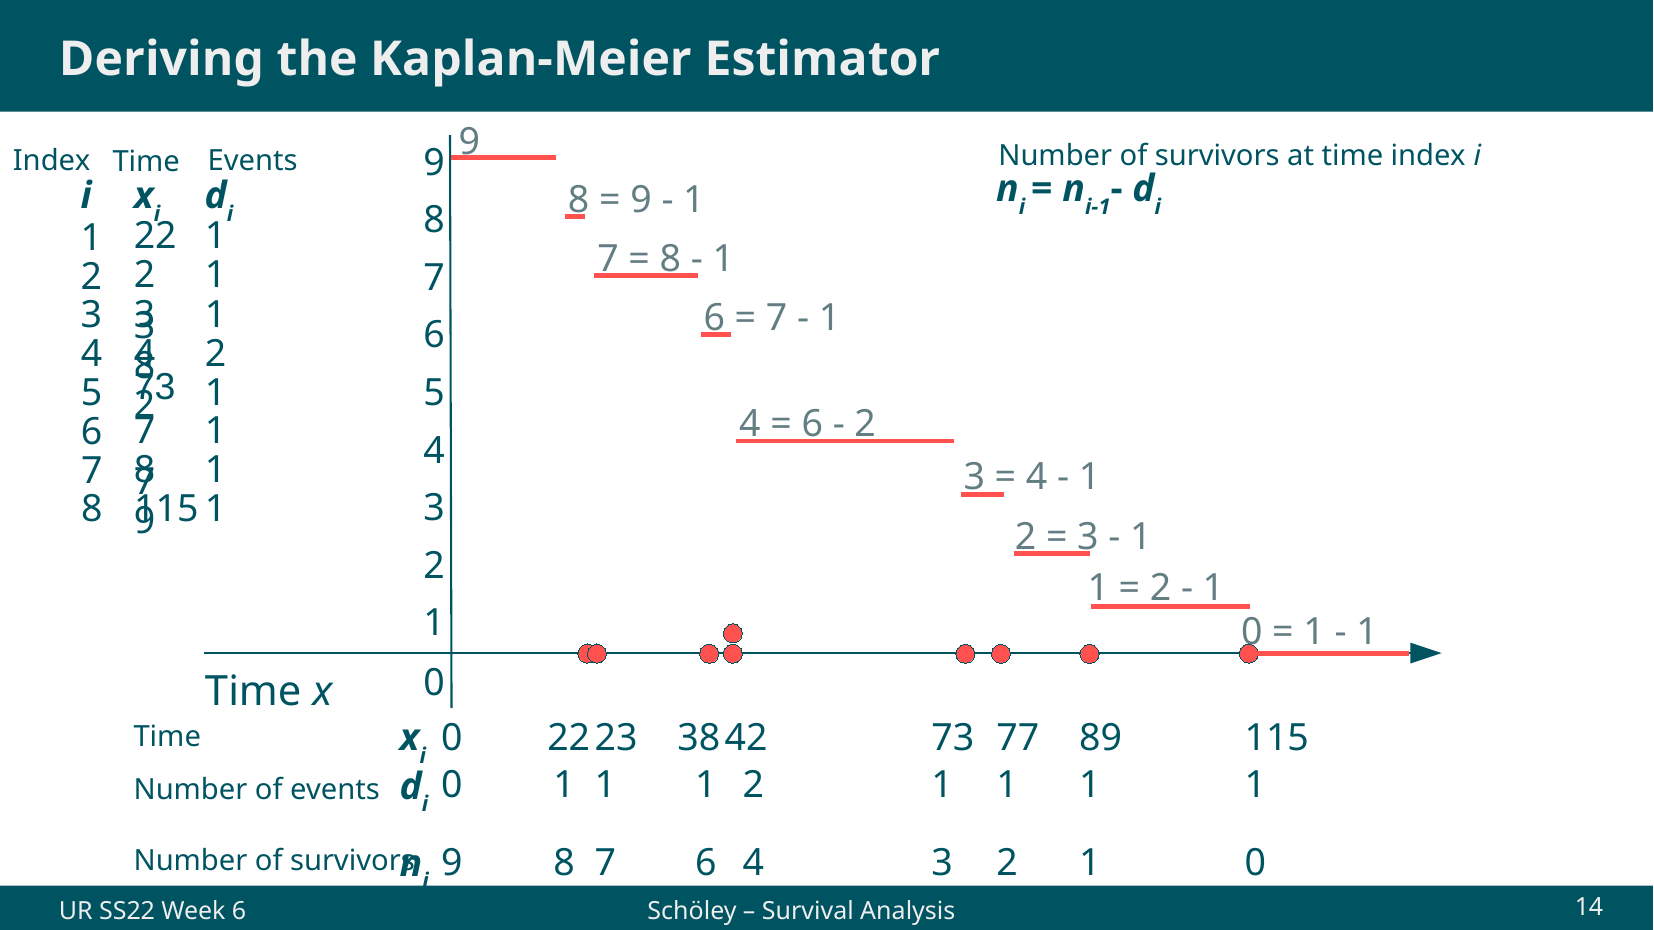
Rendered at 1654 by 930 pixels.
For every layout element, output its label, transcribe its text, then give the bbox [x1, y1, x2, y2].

text_box 2 [727, 750, 800, 810]
text_box 6 [66, 396, 117, 435]
text_box 9 [408, 127, 460, 187]
text_box 1 [981, 750, 1054, 810]
text_box 23 [579, 703, 652, 750]
text_box 1 [408, 588, 460, 647]
text_box 2 [981, 828, 1054, 888]
text_box 1 [190, 240, 262, 279]
text_box [723, 623, 743, 643]
text_box 5 [408, 358, 460, 415]
text_box 73 [119, 378, 190, 395]
text_box 89 [119, 435, 190, 474]
text_box [699, 644, 719, 664]
text_box 1 [189, 200, 262, 260]
text_box 1 [190, 435, 262, 474]
text_box 22 [532, 703, 579, 763]
text_box 7 [66, 435, 117, 474]
text_box 1 [1064, 750, 1137, 810]
text_box 22 [119, 200, 189, 240]
text_box 3 [408, 473, 460, 530]
text_box [955, 644, 976, 664]
text_box [991, 644, 1011, 664]
text_box 2 [190, 319, 262, 378]
text_box 1 [1229, 750, 1302, 810]
text_box 1 [65, 202, 117, 241]
text_box 77 [119, 395, 190, 435]
text_box Number of survivors [118, 831, 385, 882]
text_box Time [97, 132, 192, 183]
text_box xi [384, 703, 426, 752]
text_box 7 [408, 245, 460, 300]
text_box 38 [119, 279, 190, 319]
text_box 42 [119, 319, 190, 378]
text_box 3 [916, 828, 981, 888]
text_box 7 [579, 828, 652, 888]
text_box di [189, 161, 246, 200]
text_box 4 [727, 828, 800, 888]
title Deriving the Kaplan-Meier Estimator [58, 0, 1594, 117]
text_box 8 [408, 187, 460, 245]
text_box 1 [680, 750, 727, 810]
text_box 89 [1064, 703, 1137, 750]
text_box Events [192, 131, 386, 182]
text_box 8 [66, 474, 117, 534]
text_box 1 [538, 750, 579, 810]
text_box 5 [66, 358, 117, 396]
text_box 77 [981, 703, 1054, 750]
text_box 8 = 9 - 1 [553, 164, 714, 224]
text_box [1079, 644, 1100, 664]
text_box Time [118, 708, 384, 758]
text_box [723, 644, 743, 664]
text_box 3 [65, 280, 117, 340]
text_box 4 = 6 - 2 [724, 389, 885, 448]
text_box 1 [190, 378, 262, 395]
text_box 2 [65, 241, 117, 280]
text_box 9 [426, 828, 498, 888]
text_box 1 [916, 750, 981, 810]
text_box 0 [1229, 828, 1302, 888]
text_box 1 = 2 - 1 [1072, 553, 1234, 612]
text_box 8 [538, 828, 579, 888]
text_box 3 = 4 - 1 [948, 442, 1110, 502]
text_box 0 [426, 750, 498, 810]
text_box 7 = 8 - 1 [582, 223, 743, 283]
text_box 6 = 7 - 1 [688, 282, 850, 342]
text_box Time x [190, 652, 408, 708]
text_box 2 = 3 - 1 [1000, 501, 1161, 561]
text_box 1 [190, 279, 262, 319]
text_box 9 [443, 106, 516, 166]
text_box 1 [190, 395, 262, 435]
text_box [1239, 656, 1258, 664]
text_box 38 [662, 703, 709, 763]
text_box 23 [119, 240, 190, 279]
text_box 6 [408, 300, 460, 358]
text_box 2 [408, 530, 460, 588]
text_box ni = ni-1- di [981, 154, 1169, 222]
text_box 1 [579, 750, 652, 810]
text_box 1 [1064, 828, 1137, 888]
text_box xi [118, 183, 173, 229]
text_box 1 [190, 474, 283, 534]
text_box 115 [119, 474, 190, 534]
text_box 0 [426, 703, 498, 750]
text_box 4 [408, 415, 460, 473]
text_box 0 [408, 647, 460, 703]
text_box 4 [66, 319, 117, 358]
text_box 6 [680, 828, 727, 888]
text_box 0 = 1 - 1 [1226, 597, 1387, 656]
text_box 42 [709, 703, 782, 750]
text_box Number of survivors at time index i [983, 127, 1417, 177]
text_box i [65, 182, 106, 202]
text_box ni [384, 828, 441, 897]
text_box Index [0, 131, 192, 182]
text_box di [384, 752, 441, 820]
text_box 115 [1229, 703, 1323, 763]
text_box [577, 643, 607, 664]
text_box Time x [460, 652, 912, 767]
text_box 73 [916, 703, 981, 750]
text_box Number of events [118, 761, 384, 811]
